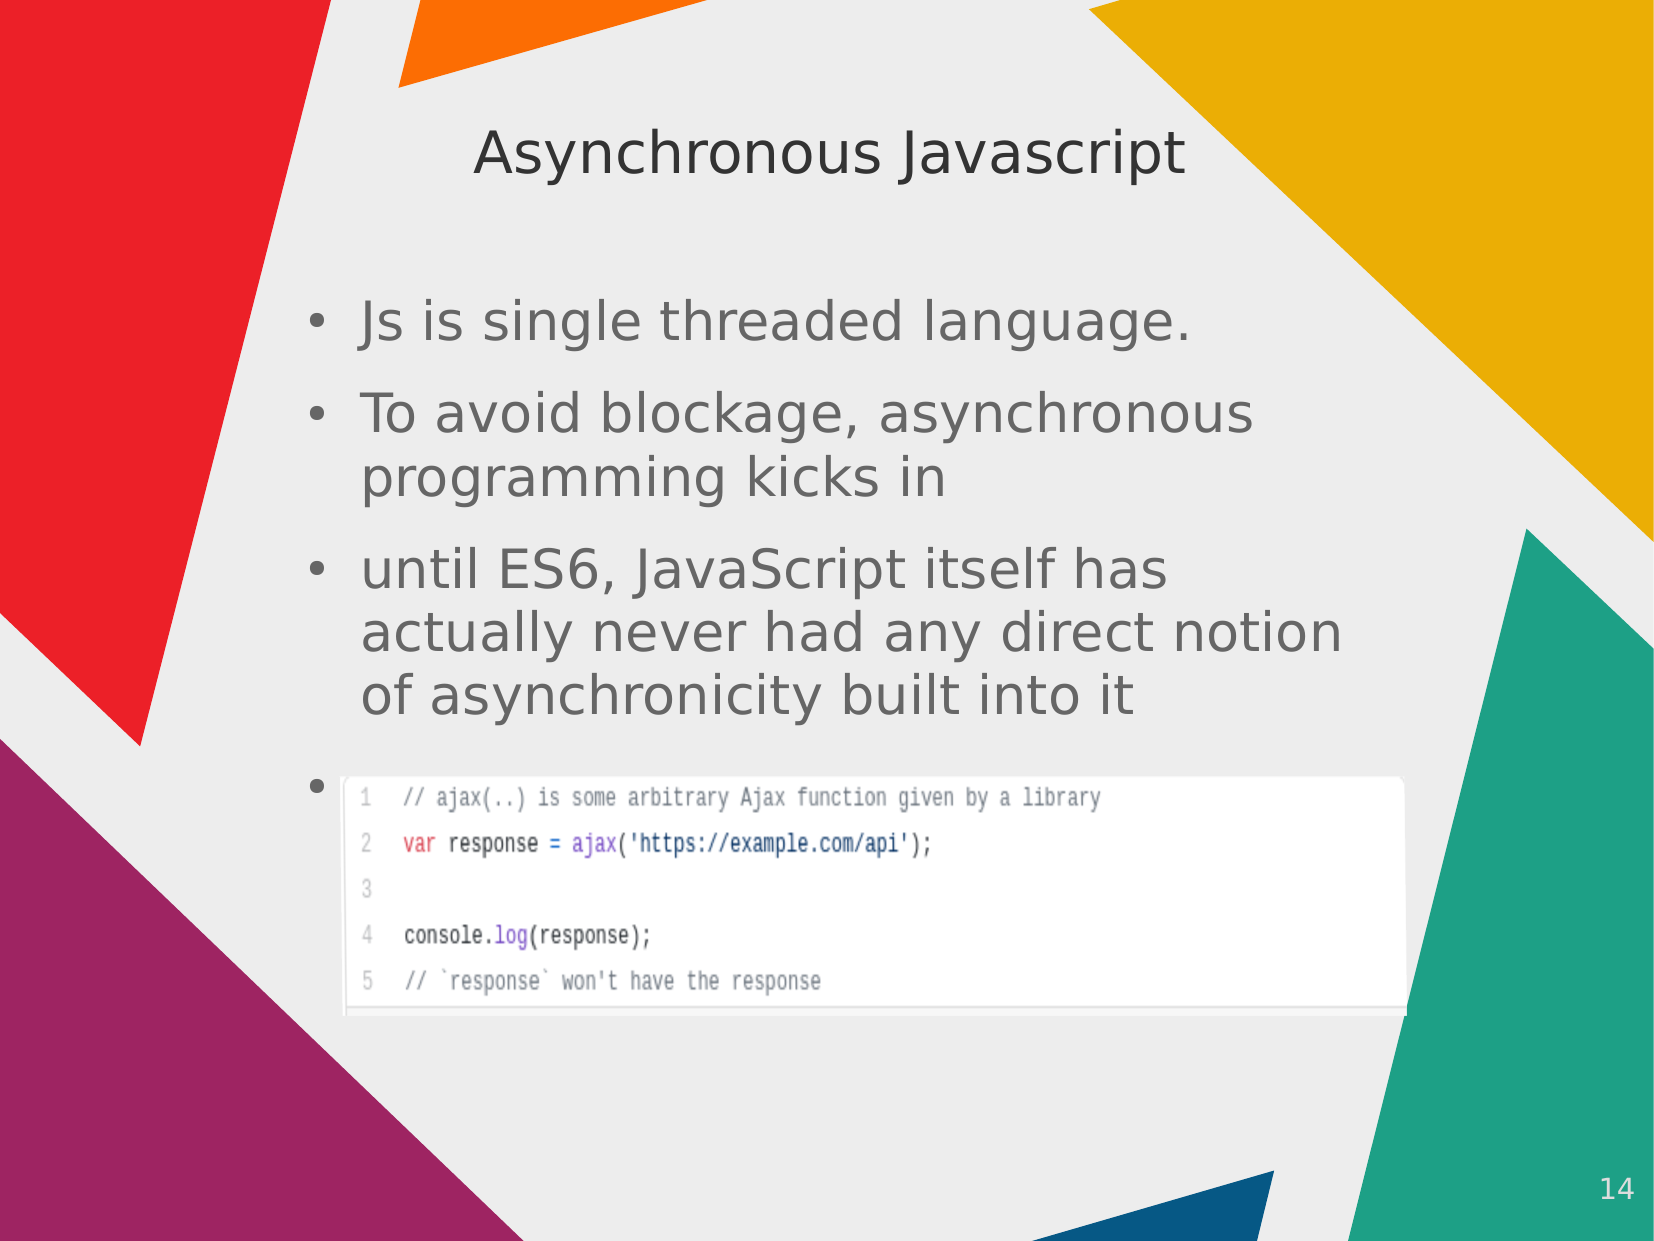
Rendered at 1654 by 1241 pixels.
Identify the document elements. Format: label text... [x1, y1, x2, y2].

title Asynchronous Javascript [289, 49, 1372, 257]
list Js is single threaded language. To avoid blockage, asynchronous programming kicks in until ES6, JavaScript itself has actually never had any direct notion of asynchronicity built into it [289, 290, 1372, 1217]
picture [339, 777, 1407, 1016]
